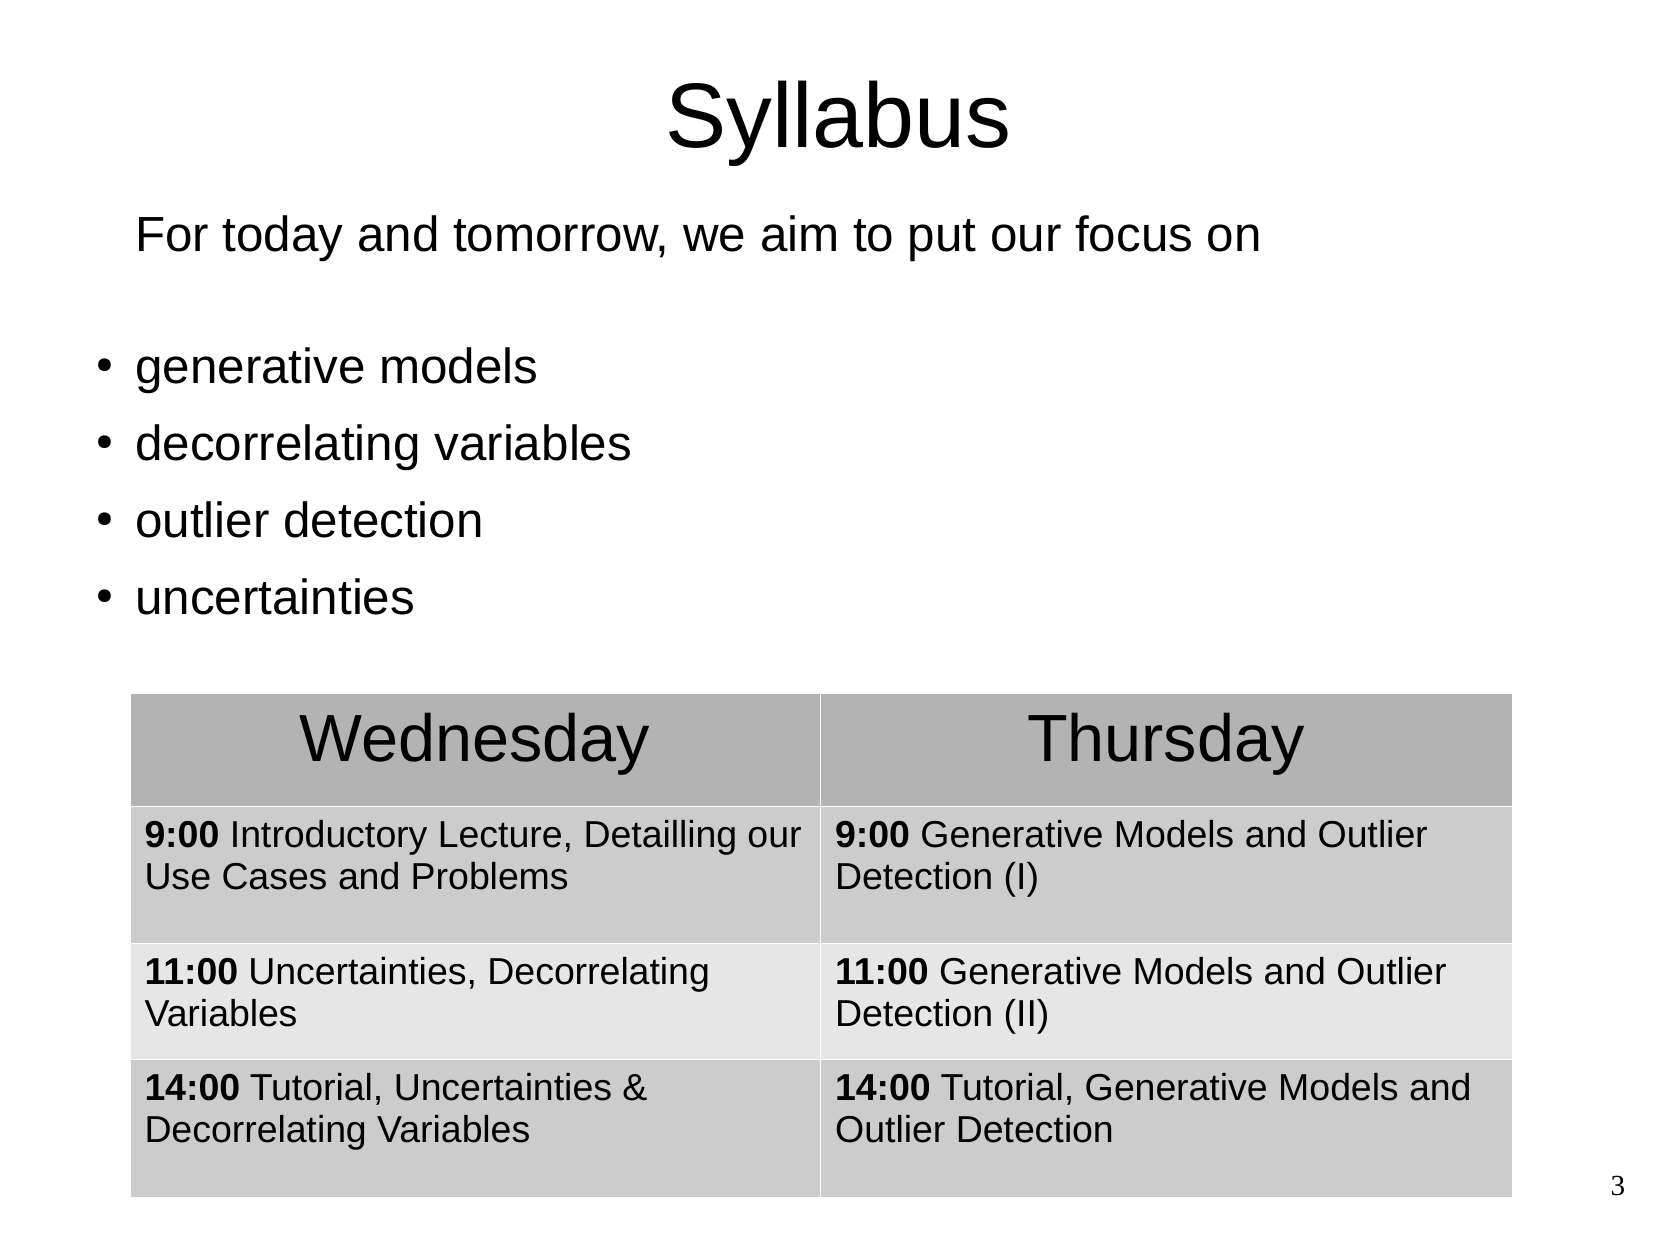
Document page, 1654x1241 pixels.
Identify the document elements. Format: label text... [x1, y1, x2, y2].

table_cell 11:00 Uncertainties, Decorrelating Variables [131, 944, 820, 1059]
title Syllabus [94, 11, 1583, 219]
table_cell 9:00 Introductory Lecture, Detailling our Use Cases and Problems [131, 807, 820, 943]
table_header Wednesday [131, 694, 820, 806]
list For today and tomorrow, we aim to put our focus on generative models decorrelating variables outlier detection uncertainties [82, 207, 1571, 626]
table_cell 11:00 Generative Models and Outlier Detection (II) [821, 944, 1512, 1059]
table_cell 14:00 Tutorial, Generative Models and Outlier Detection [821, 1060, 1512, 1197]
table_header Thursday [821, 694, 1512, 806]
table_cell 9:00 Generative Models and Outlier Detection (I) [821, 807, 1512, 943]
table_cell 14:00 Tutorial, Uncertainties & Decorrelating Variables [131, 1060, 820, 1197]
